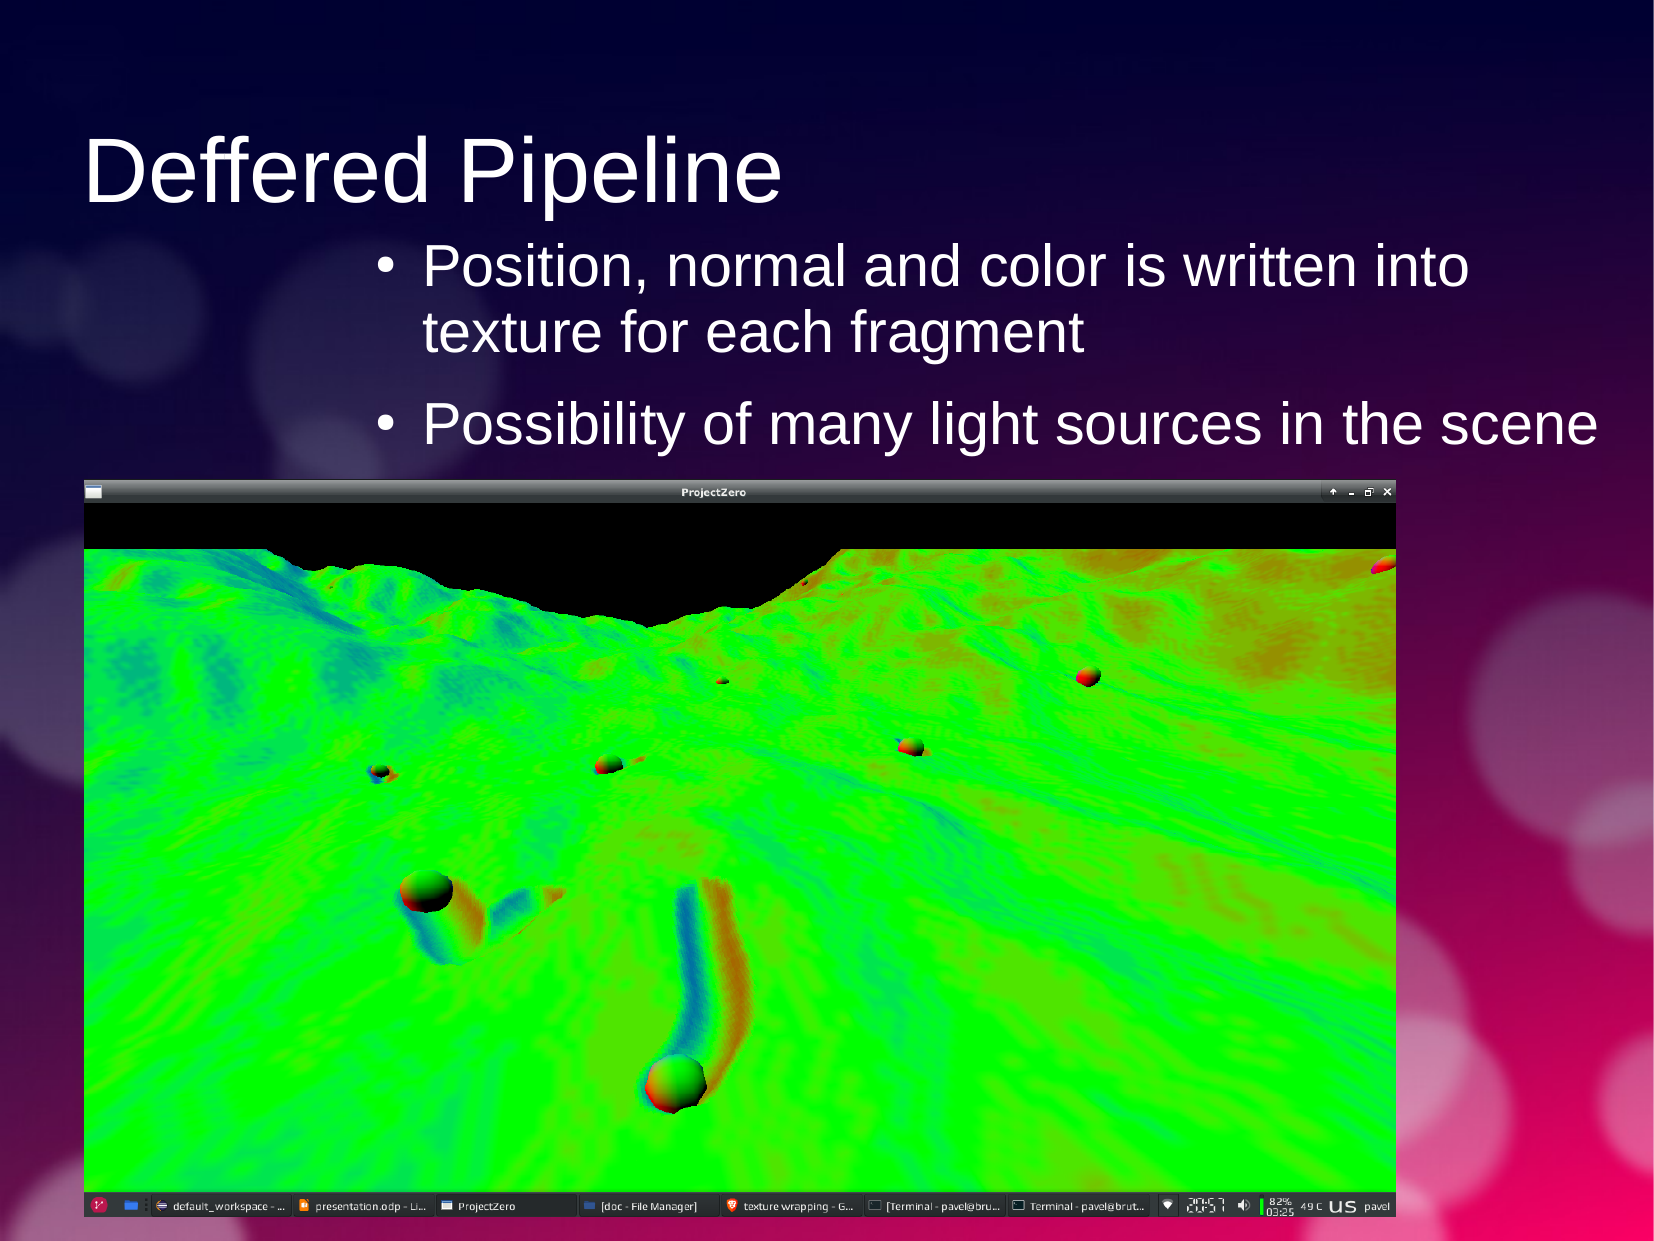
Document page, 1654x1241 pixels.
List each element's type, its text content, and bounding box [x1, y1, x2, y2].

list Position, normal and color is written into texture for each fragment Possibility of many light sources in the scene [359, 232, 1605, 473]
title Deffered Pipeline [82, 67, 1571, 275]
picture [0, 0, 1654, 1241]
